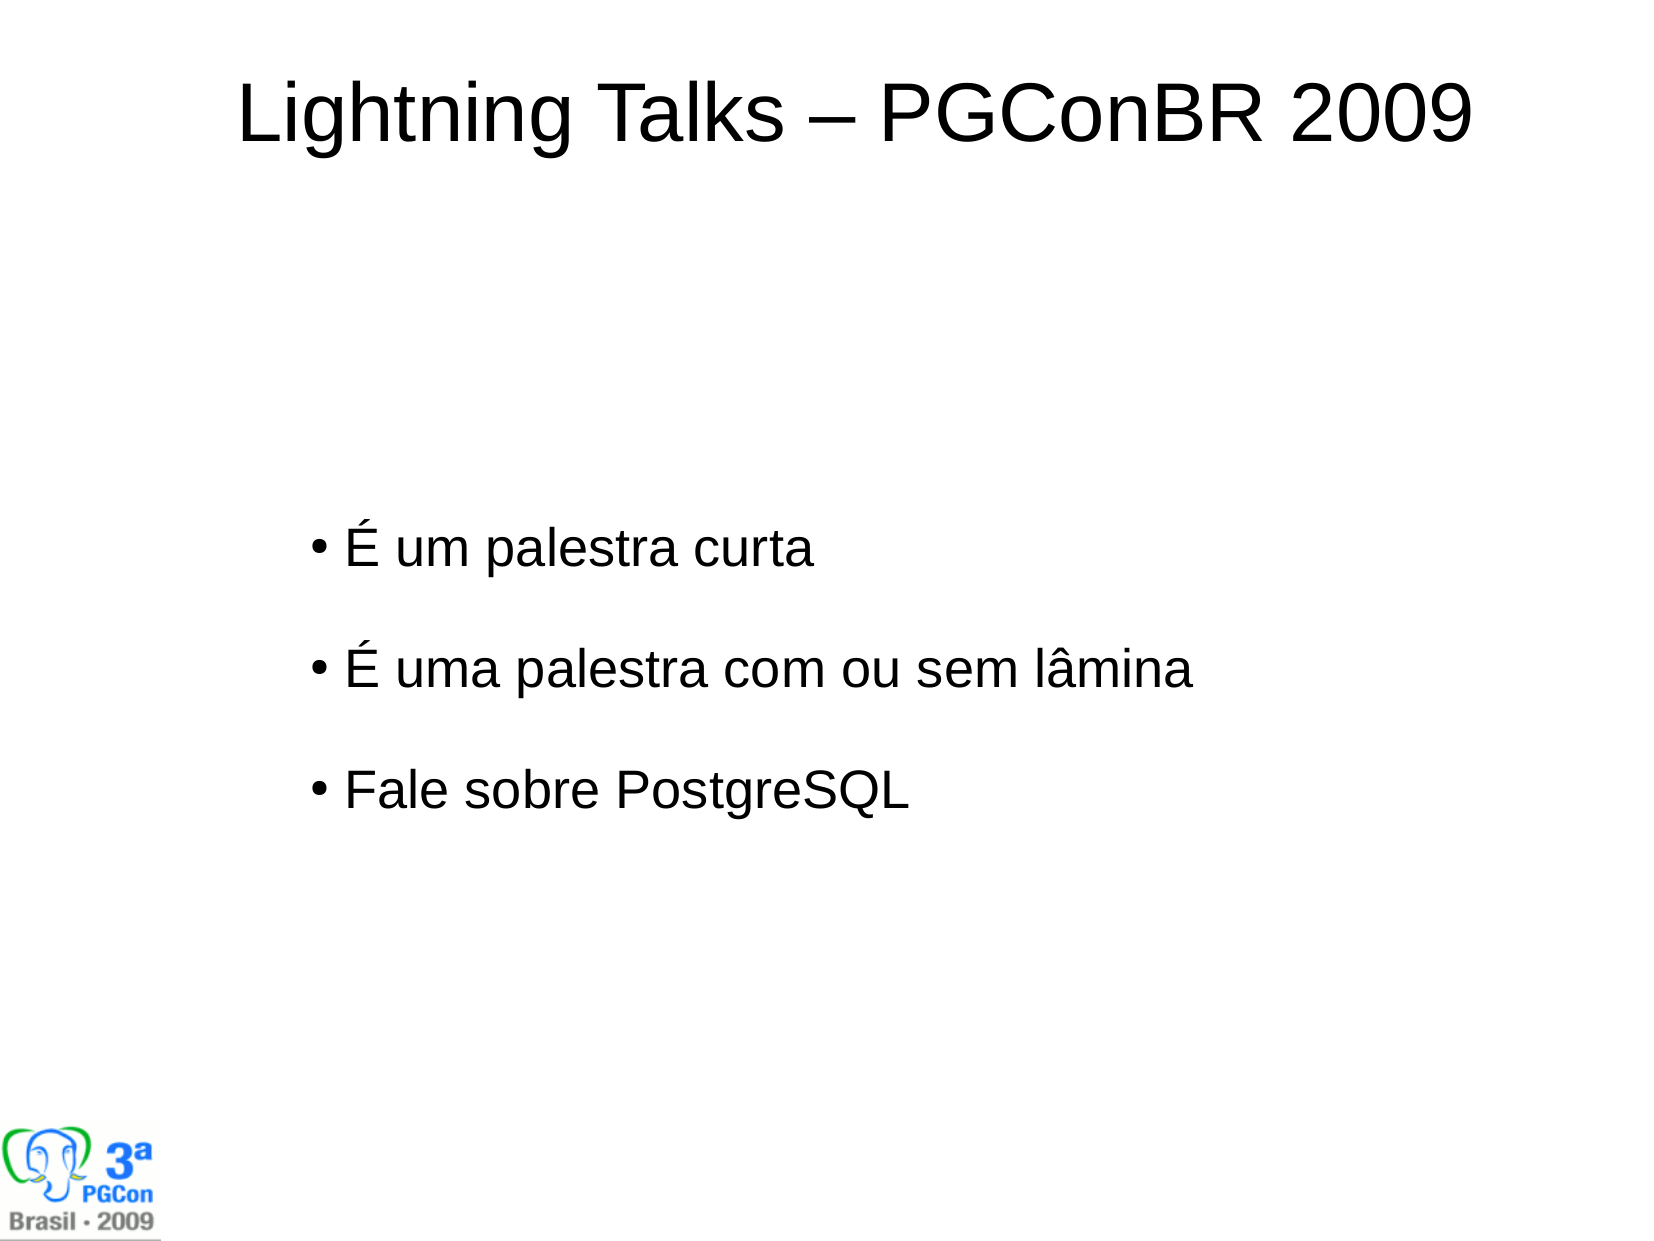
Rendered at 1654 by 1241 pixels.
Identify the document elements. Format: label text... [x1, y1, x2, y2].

picture [0, 1119, 161, 1241]
text_box Lightning Talks – PGConBR 2009 [88, 59, 1625, 266]
text_box É um palestra curta É uma palestra com ou sem lâmina Fale sobre PostgreSQL [295, 449, 1359, 973]
